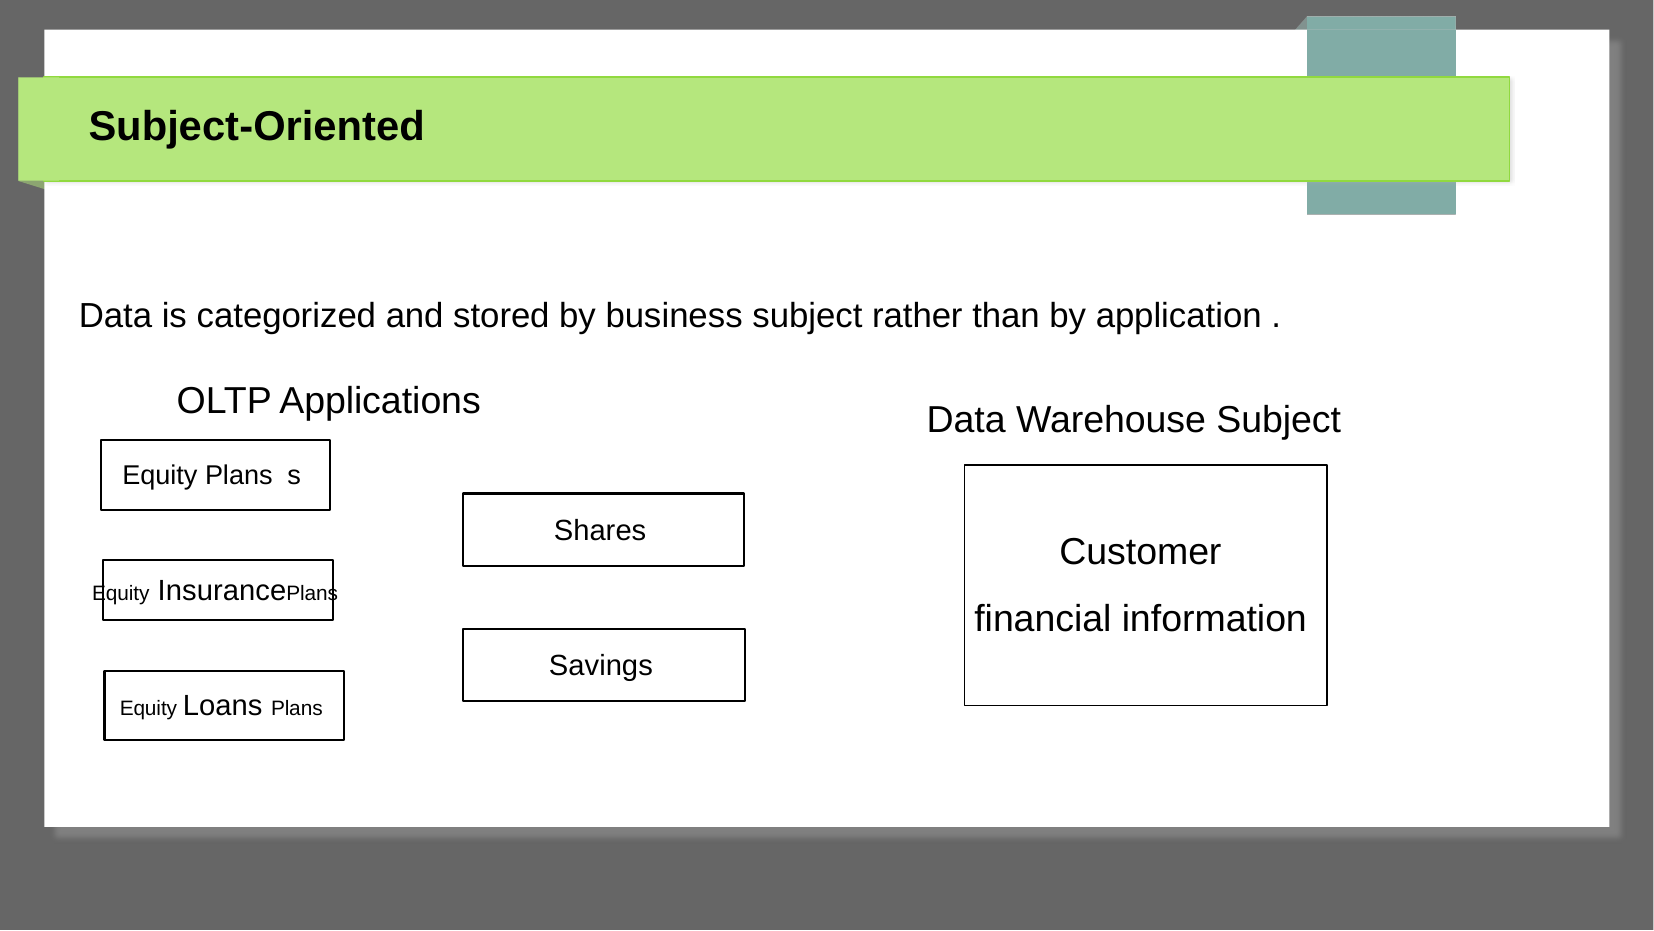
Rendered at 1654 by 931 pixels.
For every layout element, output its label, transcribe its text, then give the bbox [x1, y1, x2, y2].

text_box Equity Loans Plans [104, 671, 344, 741]
text_box Equity Plans s [100, 439, 331, 510]
text_box Data Warehouse Subject [911, 390, 1368, 490]
text_box OLTP Applications [161, 372, 522, 433]
list Data is categorized and stored by business subject rather than by application . [47, 229, 1318, 426]
title Subject-Oriented [88, 73, 1506, 178]
text_box Shares [462, 493, 744, 567]
text_box Equity InsurancePlans [103, 559, 333, 621]
text_box Savings [463, 628, 745, 702]
text_box Customer financial information [964, 490, 1328, 706]
